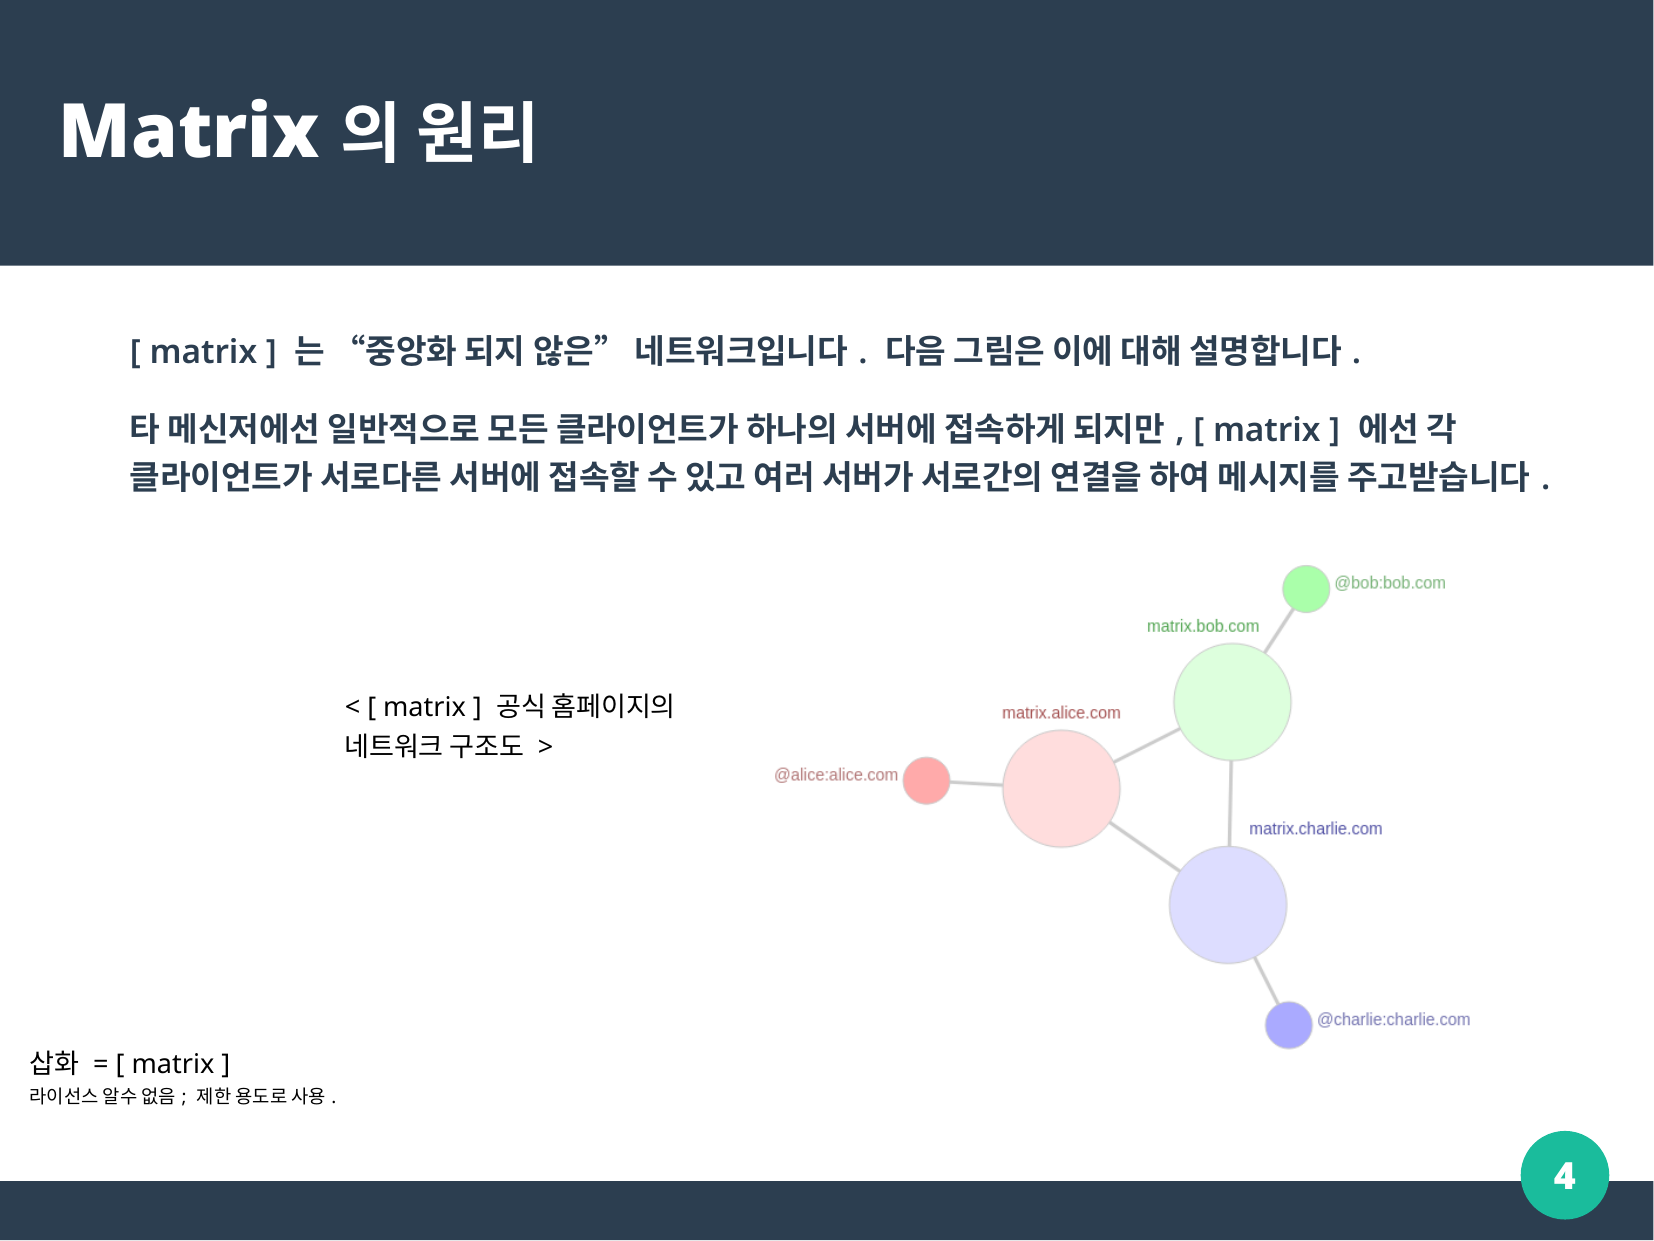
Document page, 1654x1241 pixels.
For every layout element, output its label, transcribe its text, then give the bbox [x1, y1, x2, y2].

title Matrix의 원리 [59, 49, 1595, 207]
text_box < [ matrix ] 공식 홈페이지의 네트워크 구조도 > [330, 678, 705, 811]
picture [705, 516, 1486, 1141]
list [ matrix ] 는 “중앙화 되지 않은” 네트워크입니다. 다음 그림은 이에 대해 설명합니다. 타 메신저에선 일반적으로 모든 클라이언트가 하나의 서버에 접속하게 되지만, [ matrix ] 에선 각 클라이언트가 서로다른 서버에 접속할 수 있고 여러 서버가 서로간의 연결을 하여 메시지를 주고받습니다. [59, 324, 1595, 1152]
text_box 삽화 = [ matrix ] 라이선스 알수 없음; 제한 용도로 사용. [15, 1035, 376, 1165]
